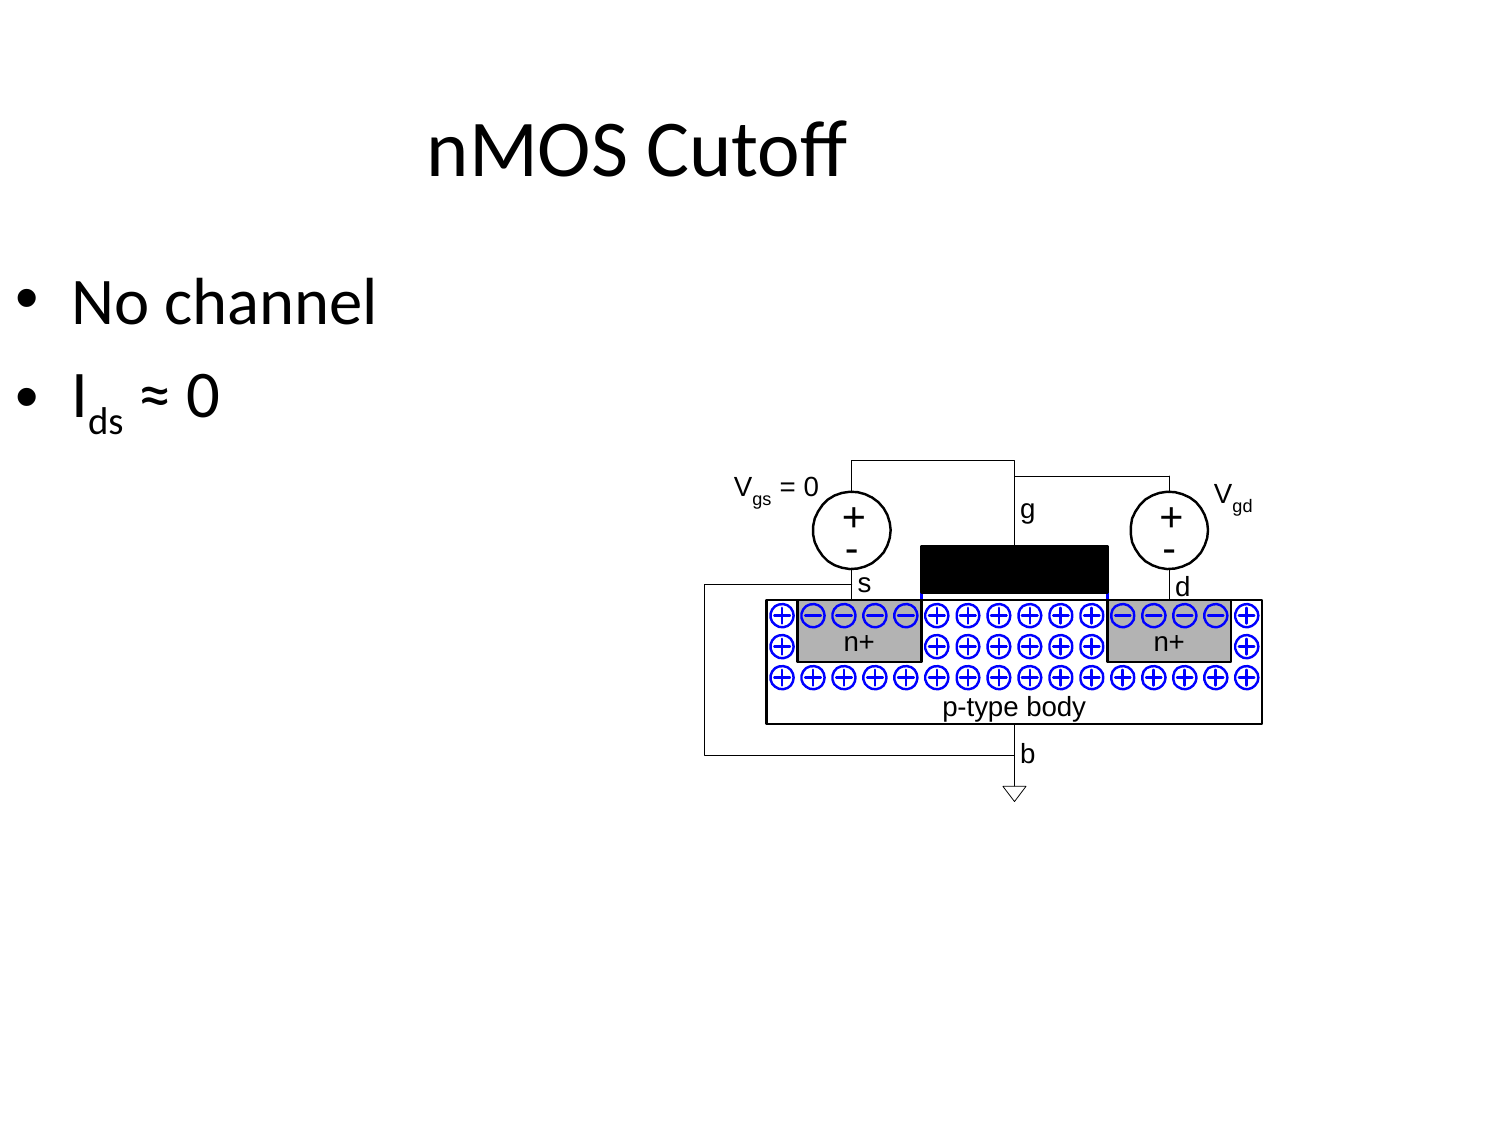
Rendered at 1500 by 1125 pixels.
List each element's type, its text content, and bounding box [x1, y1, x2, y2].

chart [699, 450, 1375, 807]
list No channel Ids ≈ 0 [0, 249, 1275, 1000]
title nMOS Cutoff [0, 87, 1275, 200]
